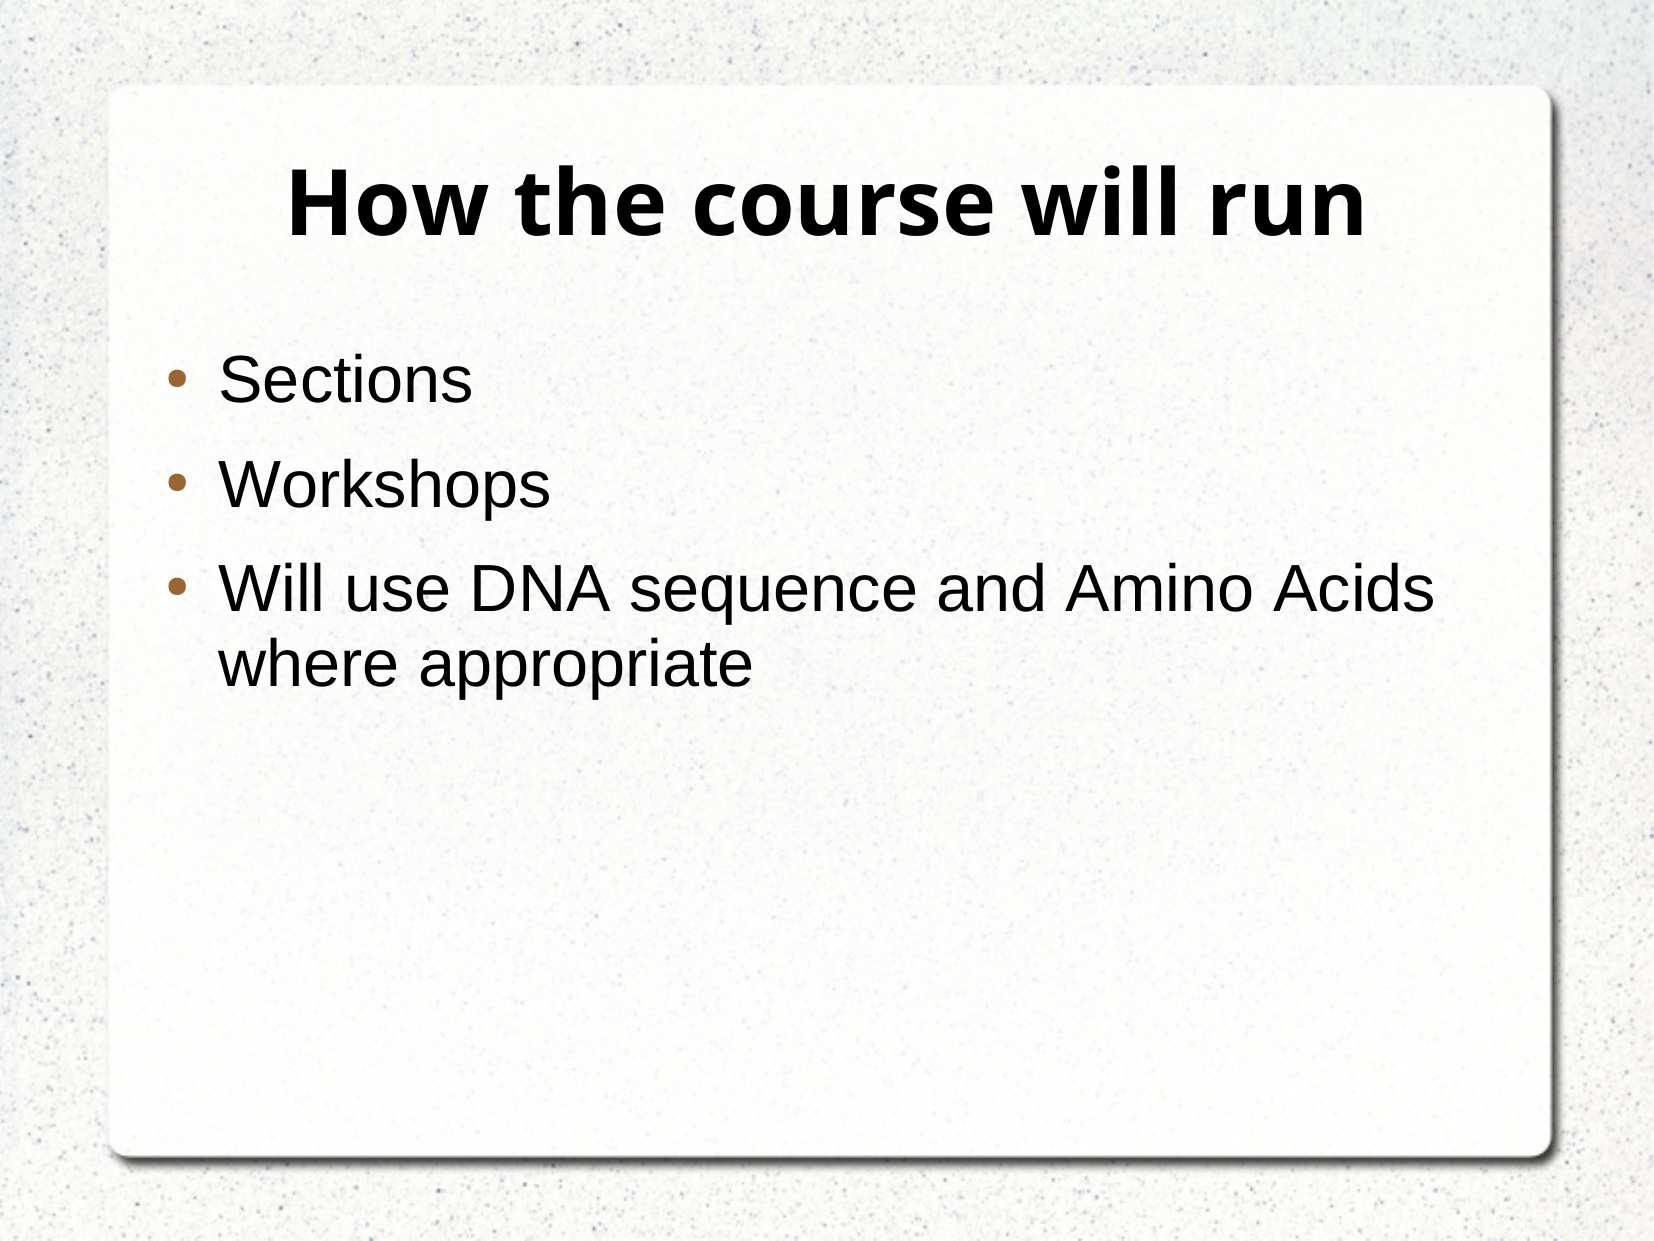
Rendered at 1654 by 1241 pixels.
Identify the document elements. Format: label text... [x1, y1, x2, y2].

title How the course will run [118, 96, 1536, 304]
list Sections Workshops Will use DNA sequence and Amino Acids where appropriate [147, 342, 1506, 978]
picture [0, 0, 1654, 1241]
